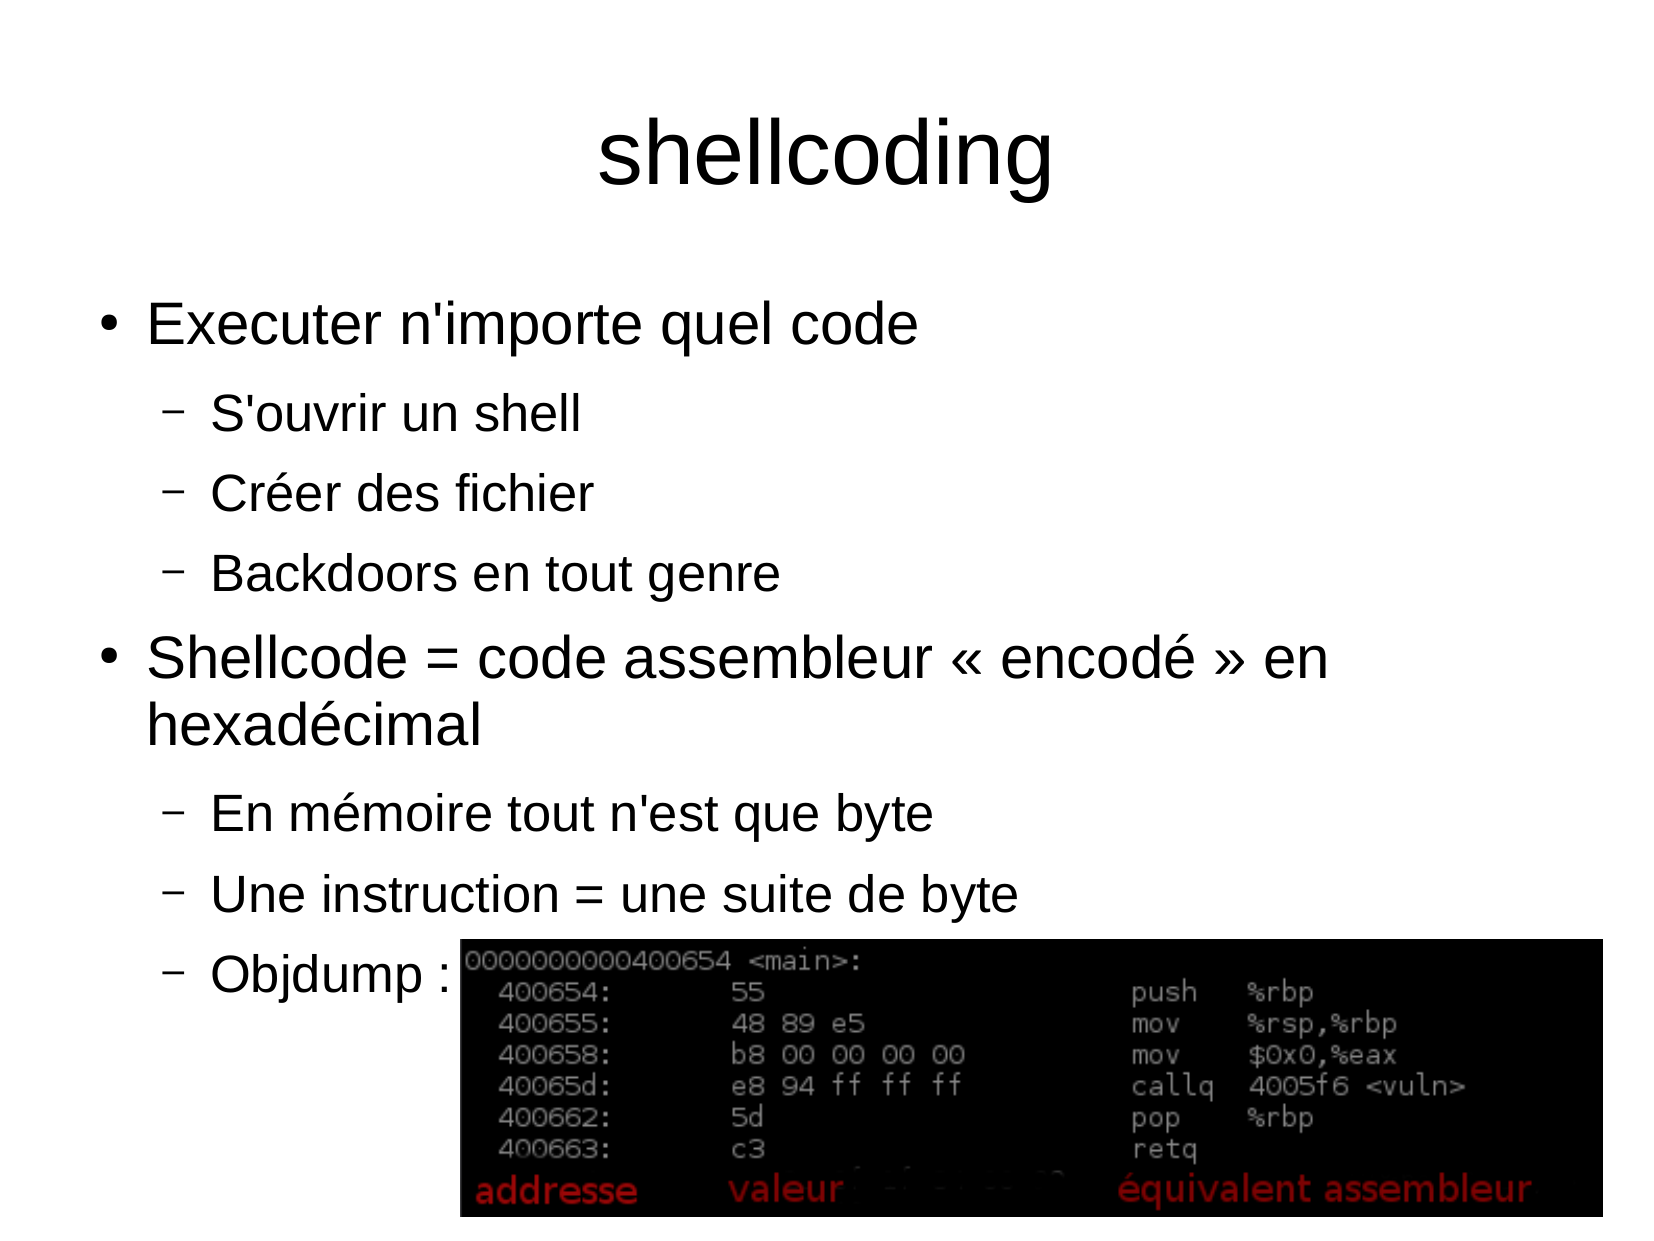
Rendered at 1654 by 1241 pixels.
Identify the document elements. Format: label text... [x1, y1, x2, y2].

title shellcoding [82, 49, 1571, 257]
picture [460, 939, 1603, 1217]
list Executer n'importe quel code S'ouvrir un shell Créer des fichier Backdoors en tout genre Shellcode = code assembleur « encodé » en hexadécimal En mémoire tout n'est que byte Une instruction = une suite de byte Objdump : [82, 290, 1571, 1010]
